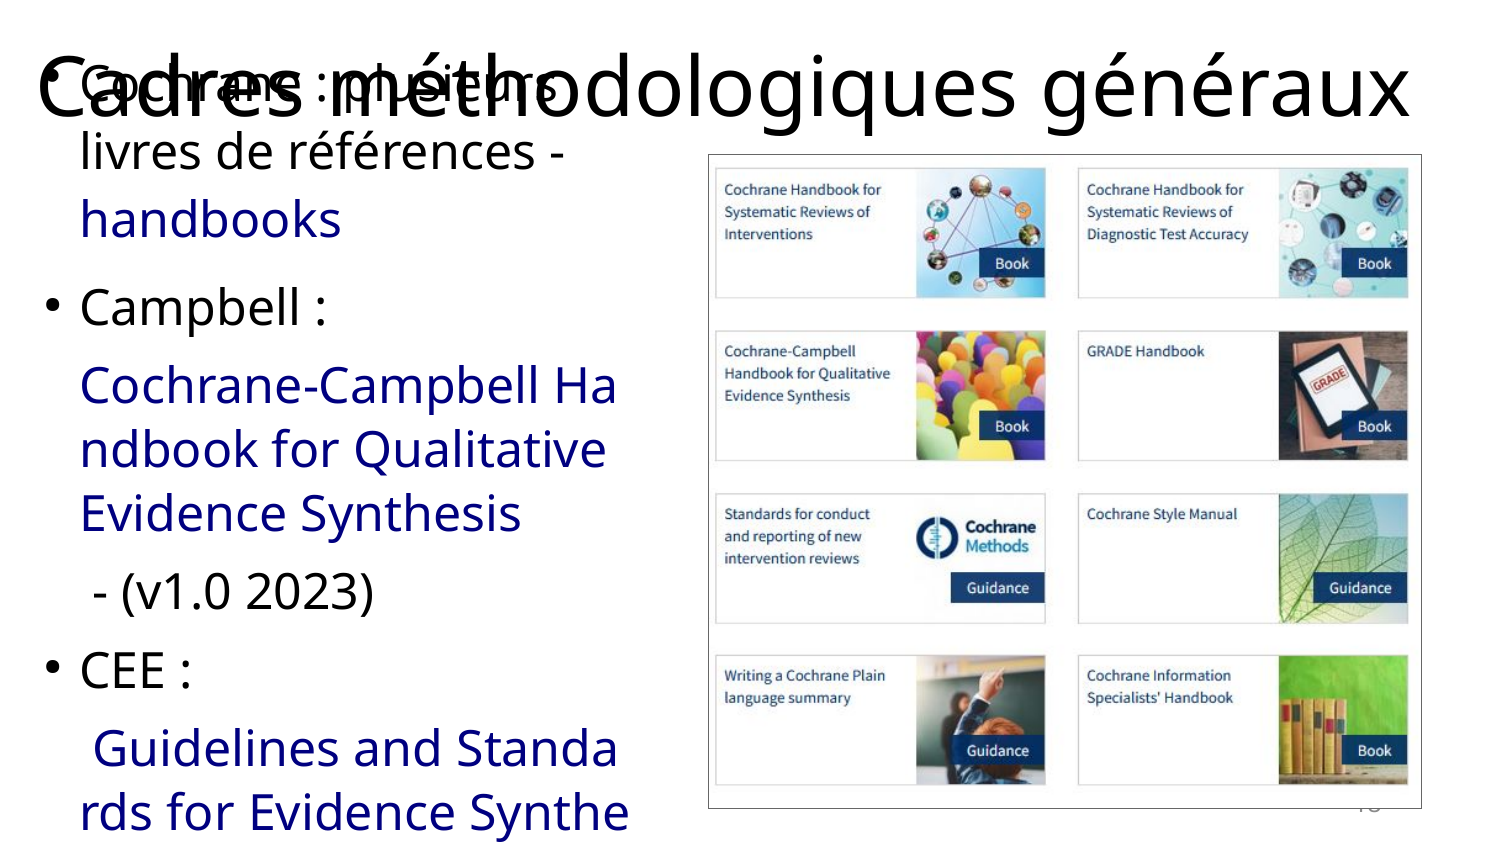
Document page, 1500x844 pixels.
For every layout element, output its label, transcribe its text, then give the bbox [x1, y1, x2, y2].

title Cadres méthodologiques généraux [20, 8, 1477, 172]
text_box Cochrane : plusieurs livres de références - handbooks Campbell : Cochrane-Campbell Handbook for Qualitative Evidence Synthesis - (v1.0 2023) CEE : Guidelines and Standards for Evidence Synthesis in Environmental Management - (v5.1 2022) [32, 41, 650, 739]
picture [708, 153, 1422, 809]
